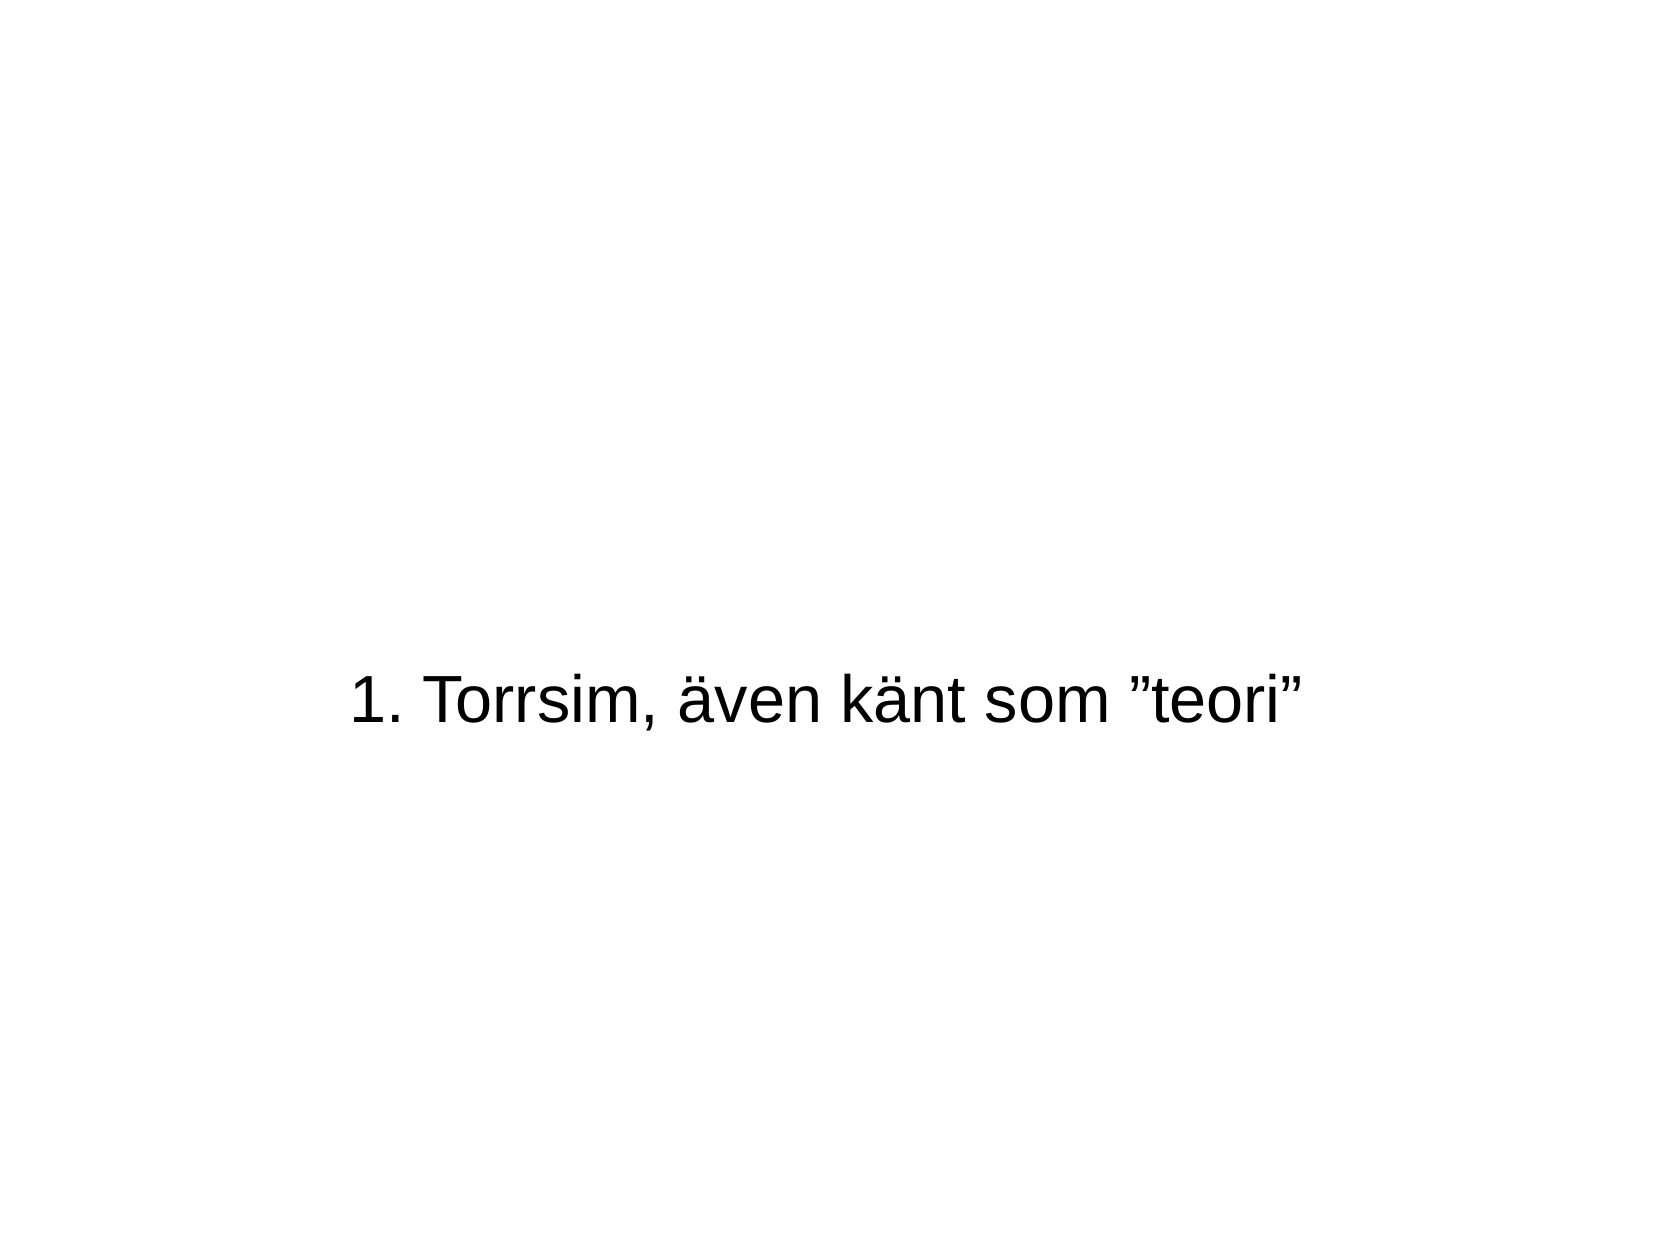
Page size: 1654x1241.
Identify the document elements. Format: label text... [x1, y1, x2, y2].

subtitle 1. Torrsim, även känt som ”teori” [82, 290, 1571, 1109]
